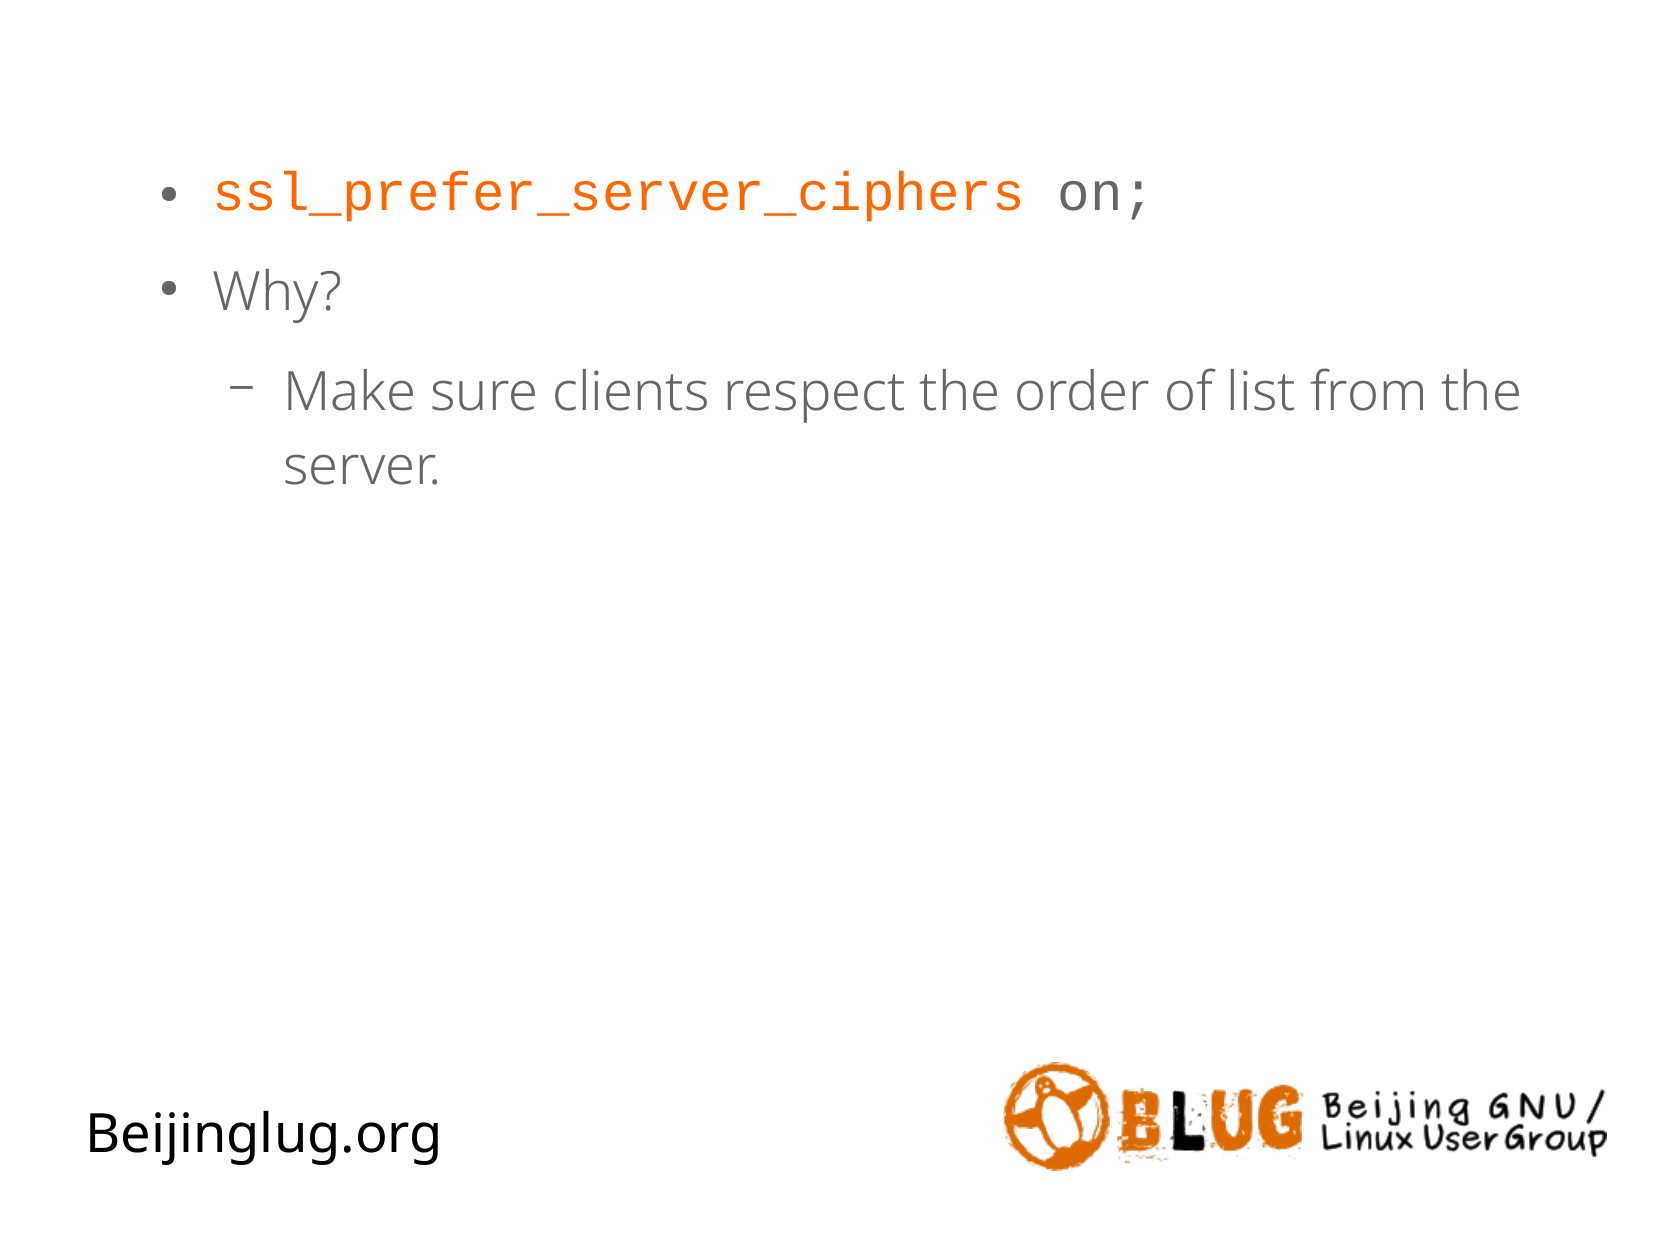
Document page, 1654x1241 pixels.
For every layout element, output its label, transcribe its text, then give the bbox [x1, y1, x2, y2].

picture [1003, 1107, 1607, 1171]
list ssl_prefer_server_ciphers on; Why? Make sure clients respect the order of list from the server. [141, 165, 1615, 1107]
